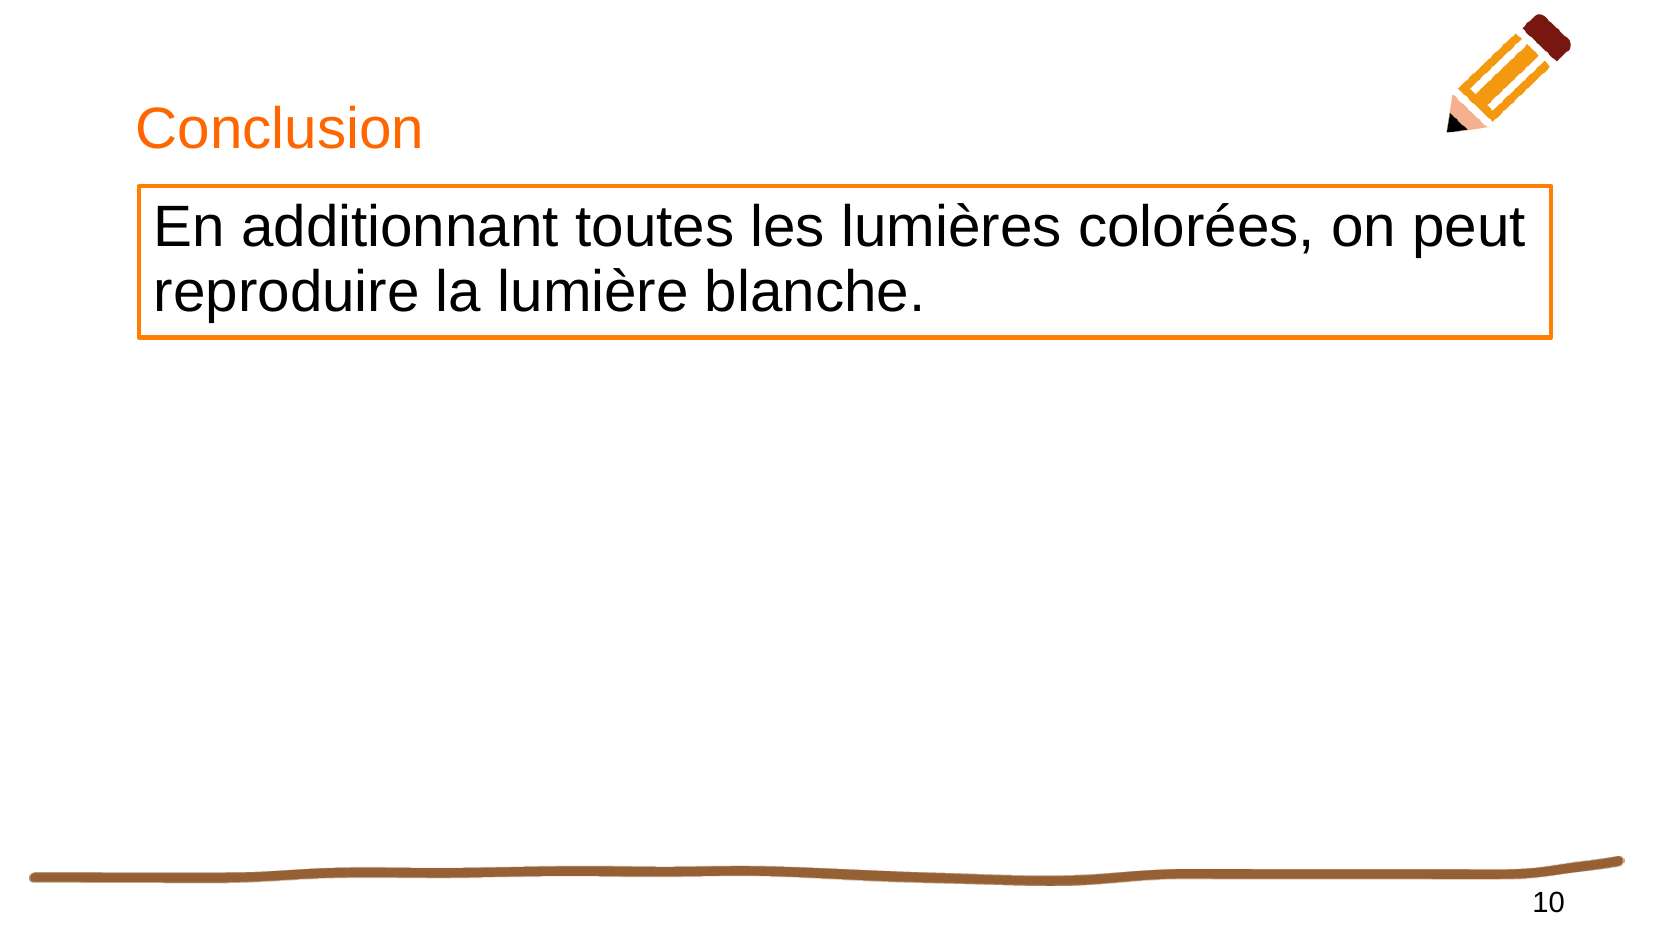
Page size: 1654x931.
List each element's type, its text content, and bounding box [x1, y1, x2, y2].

text_box En additionnant toutes les lumières colorées, on peut reproduire la lumière blanche. [138, 186, 1552, 338]
title Conclusion [64, 76, 464, 181]
picture [29, 856, 1625, 886]
picture [1446, 14, 1571, 133]
